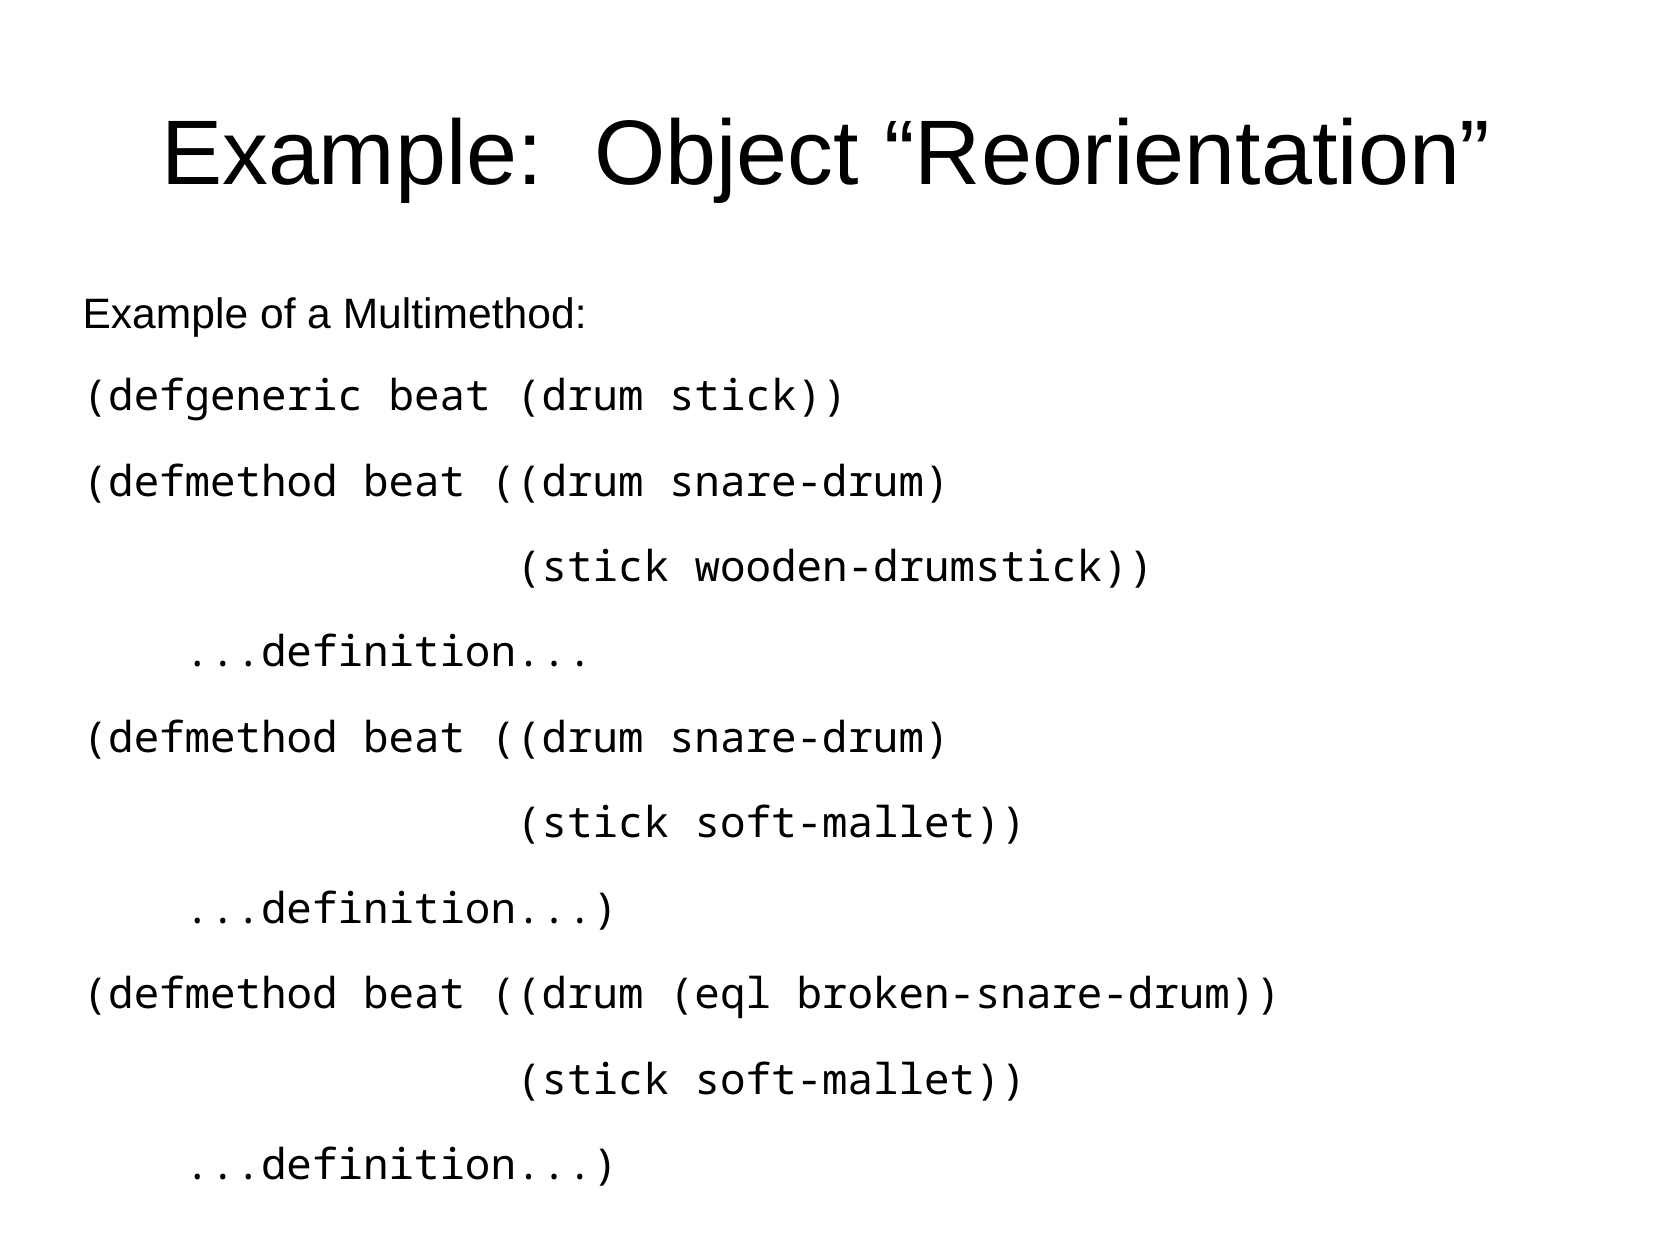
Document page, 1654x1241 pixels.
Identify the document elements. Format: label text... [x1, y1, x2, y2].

title Example: Object “Reorientation” [82, 49, 1571, 257]
list Example of a Multimethod: (defgeneric beat (drum stick)) (defmethod beat ((drum snare-drum) (stick wooden-drumstick)) ...definition... (defmethod beat ((drum snare-drum) (stick soft-mallet)) ...definition...) (defmethod beat ((drum (eql broken-snare-drum)) (stick soft-mallet)) ...definition...) [82, 290, 1538, 1201]
